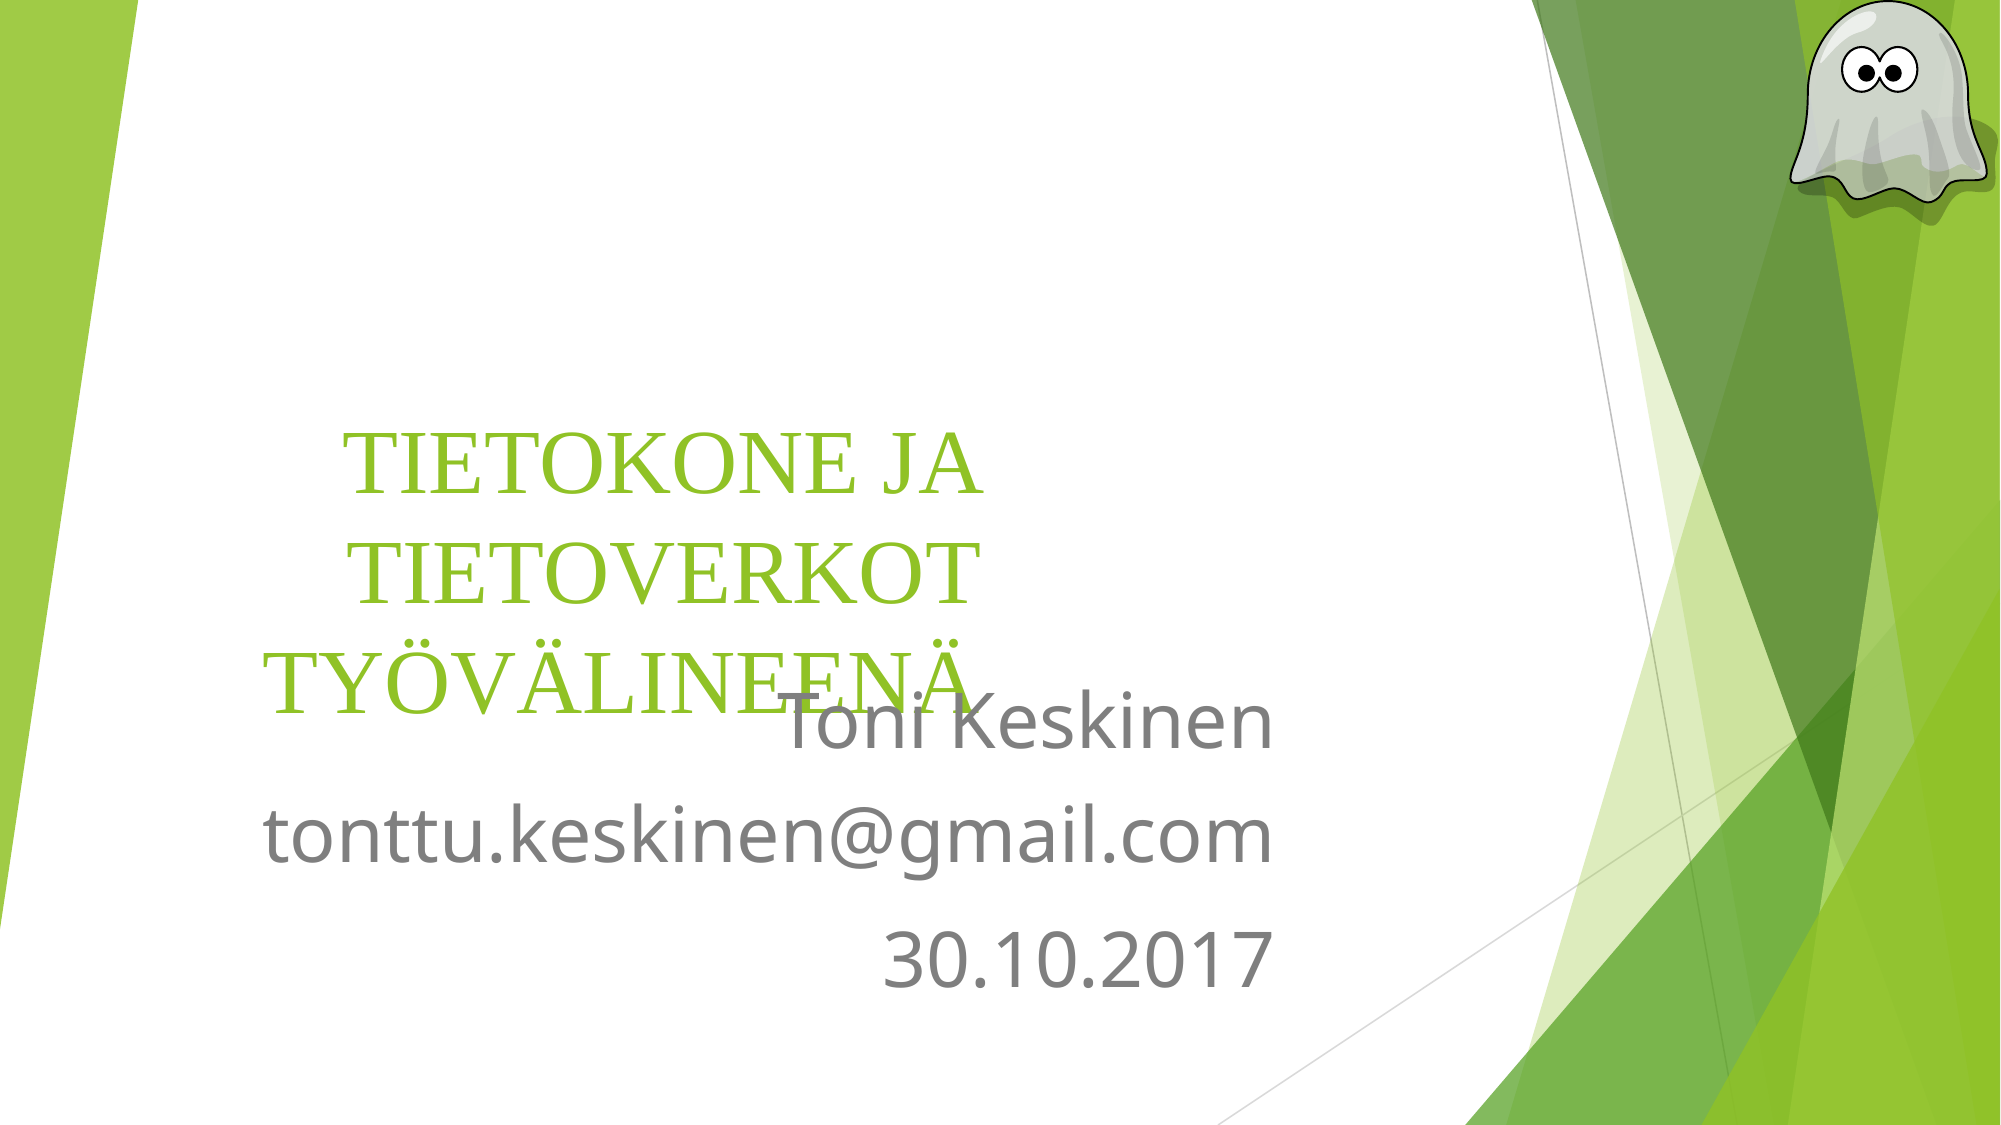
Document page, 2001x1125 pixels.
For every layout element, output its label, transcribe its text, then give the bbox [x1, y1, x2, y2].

title TIETOKONE JA TIETOVERKOT TYÖVÄLINEENÄ [247, 394, 1522, 664]
subtitle Toni Keskinen tonttu.keskinen@gmail.com 30.10.2017 [247, 664, 1522, 1096]
